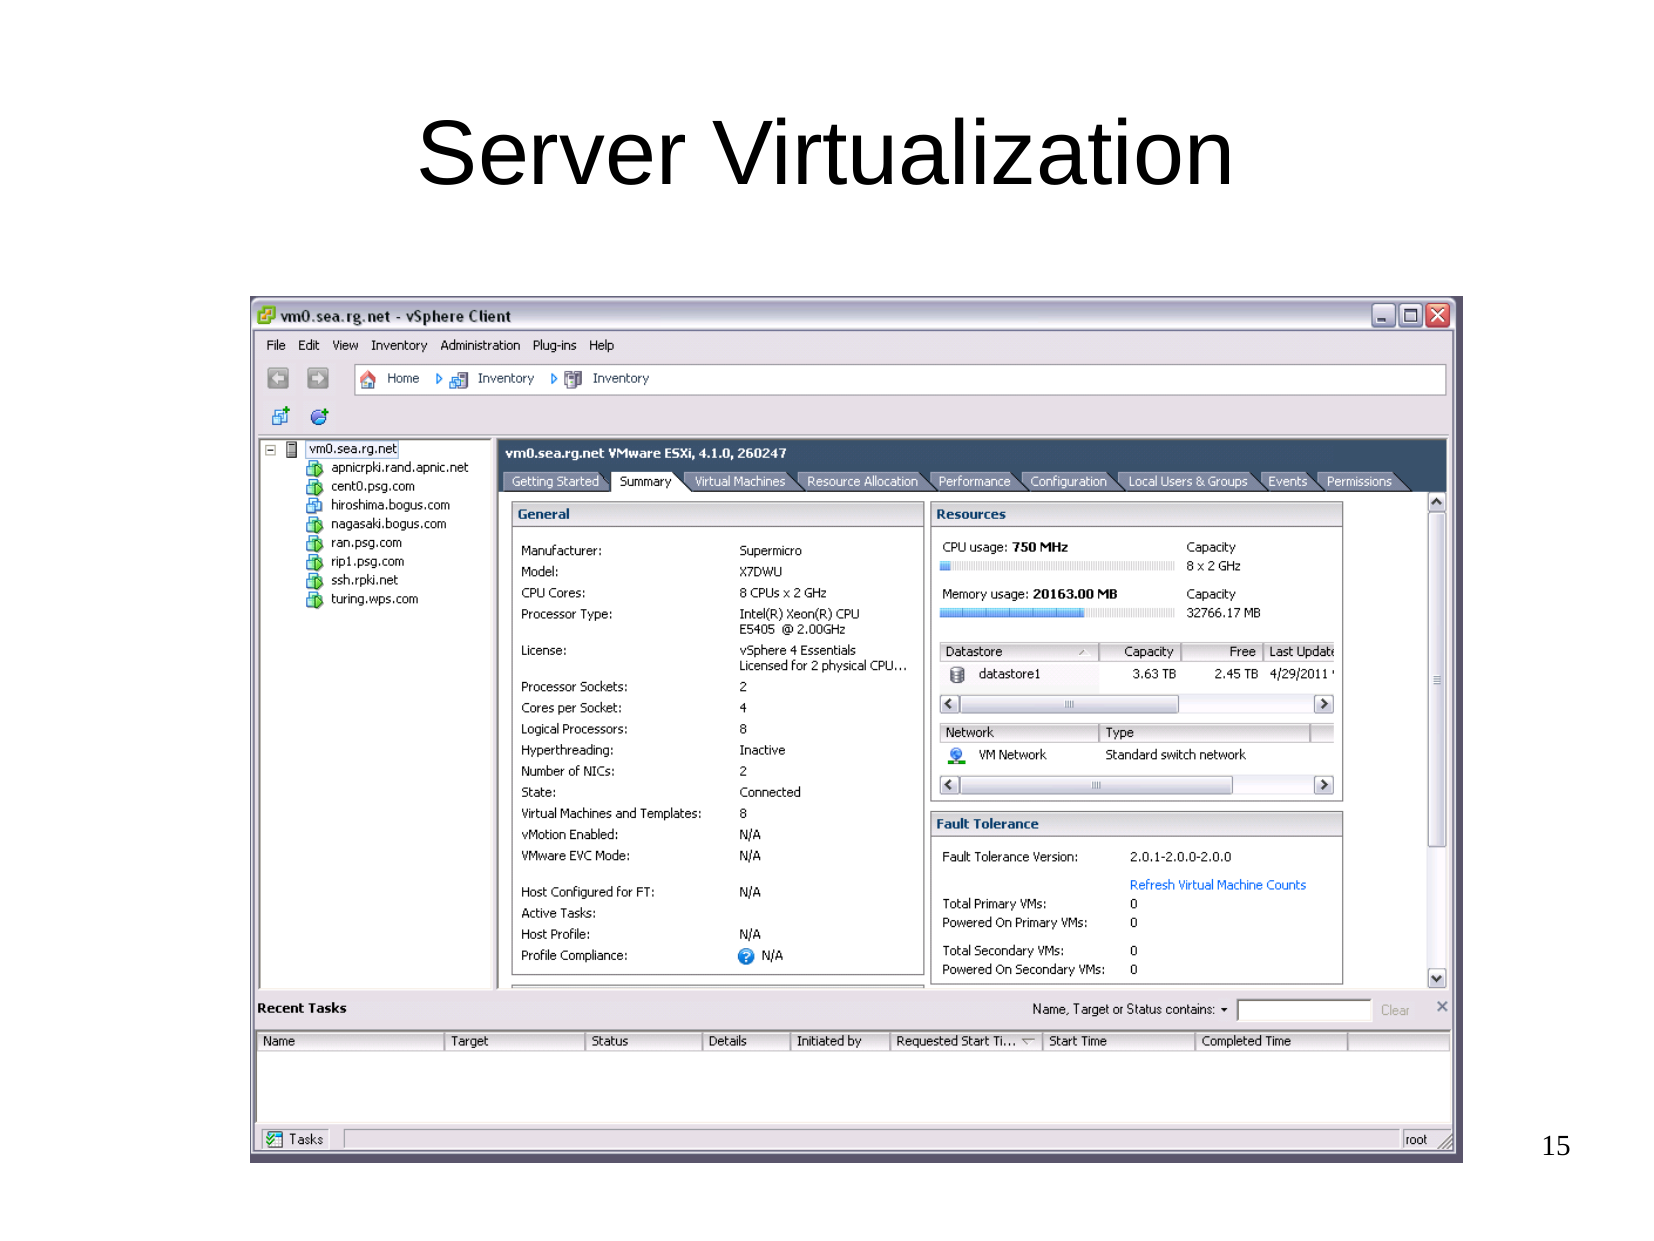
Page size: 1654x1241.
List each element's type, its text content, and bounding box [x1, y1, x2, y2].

picture [250, 296, 1463, 1163]
title Server Virtualization [82, 49, 1571, 257]
